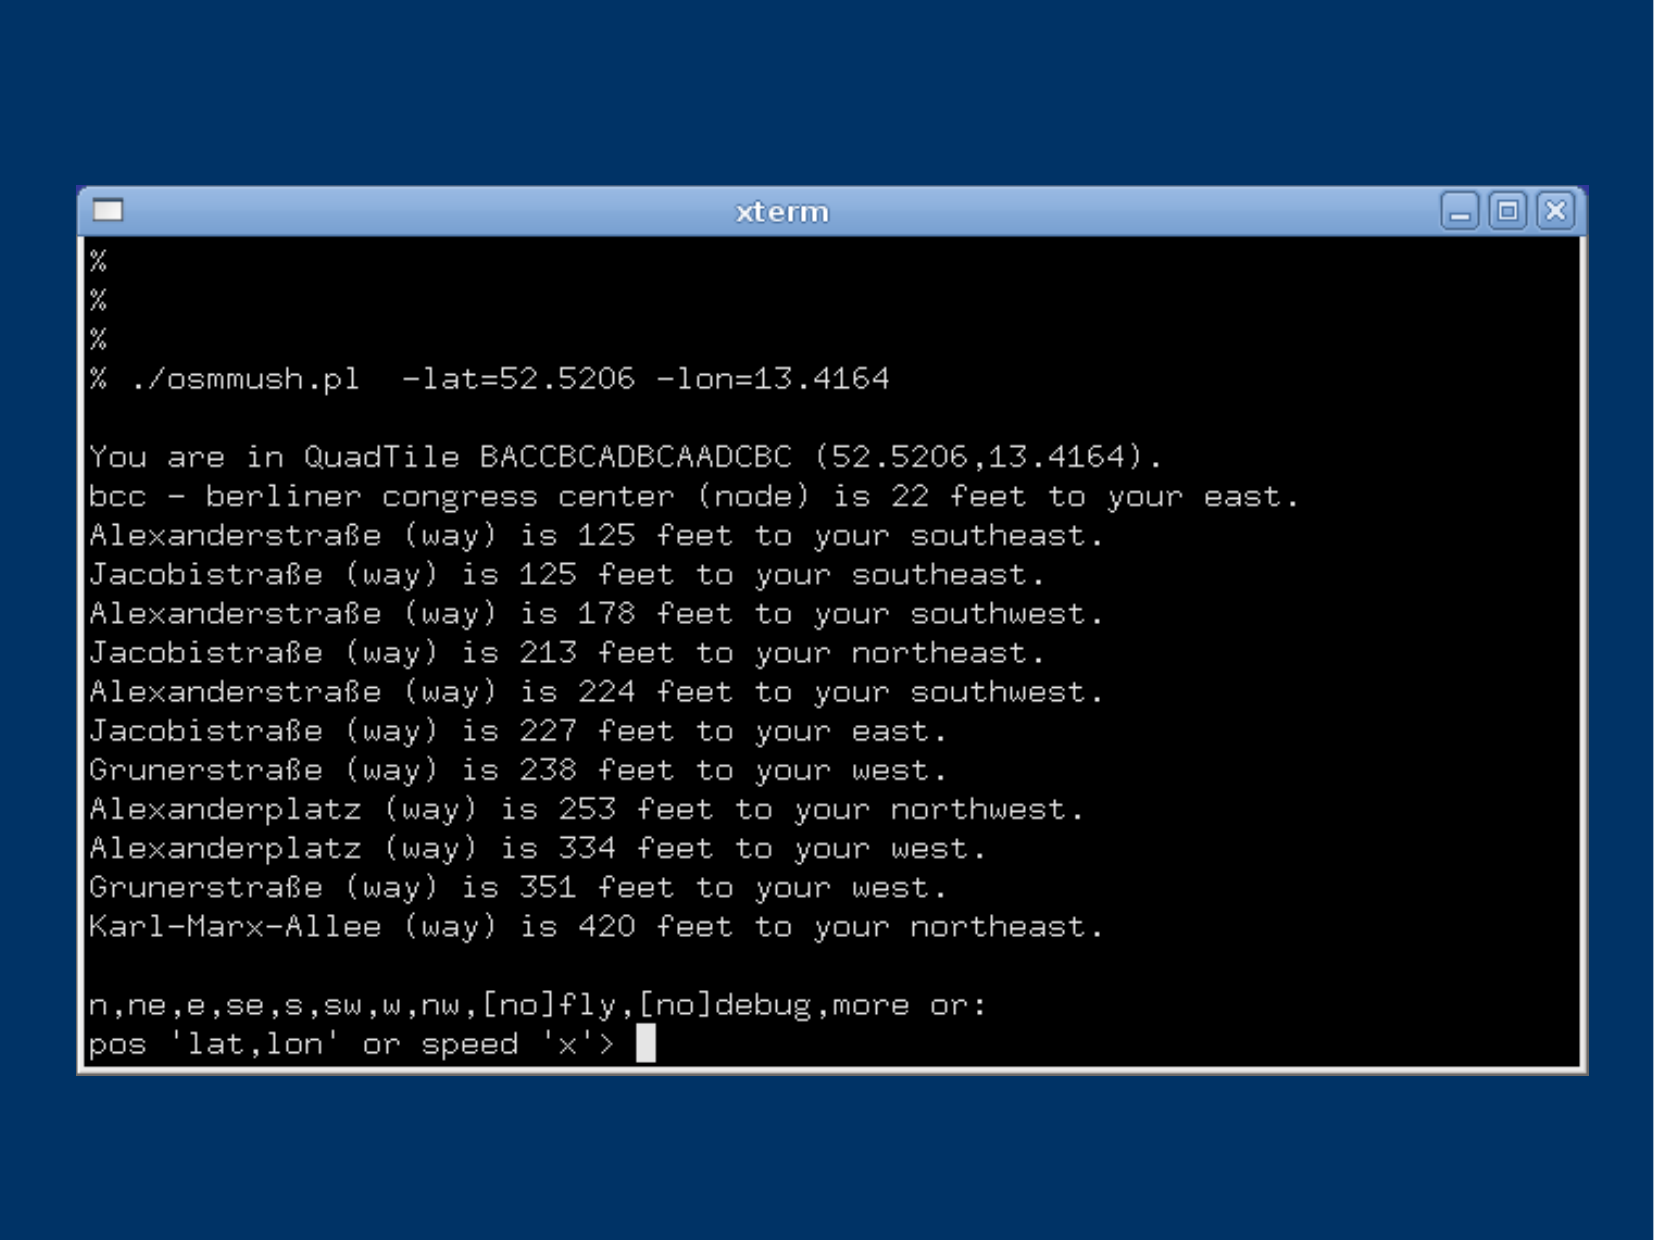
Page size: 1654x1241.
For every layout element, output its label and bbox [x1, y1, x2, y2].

picture [76, 185, 1589, 1076]
